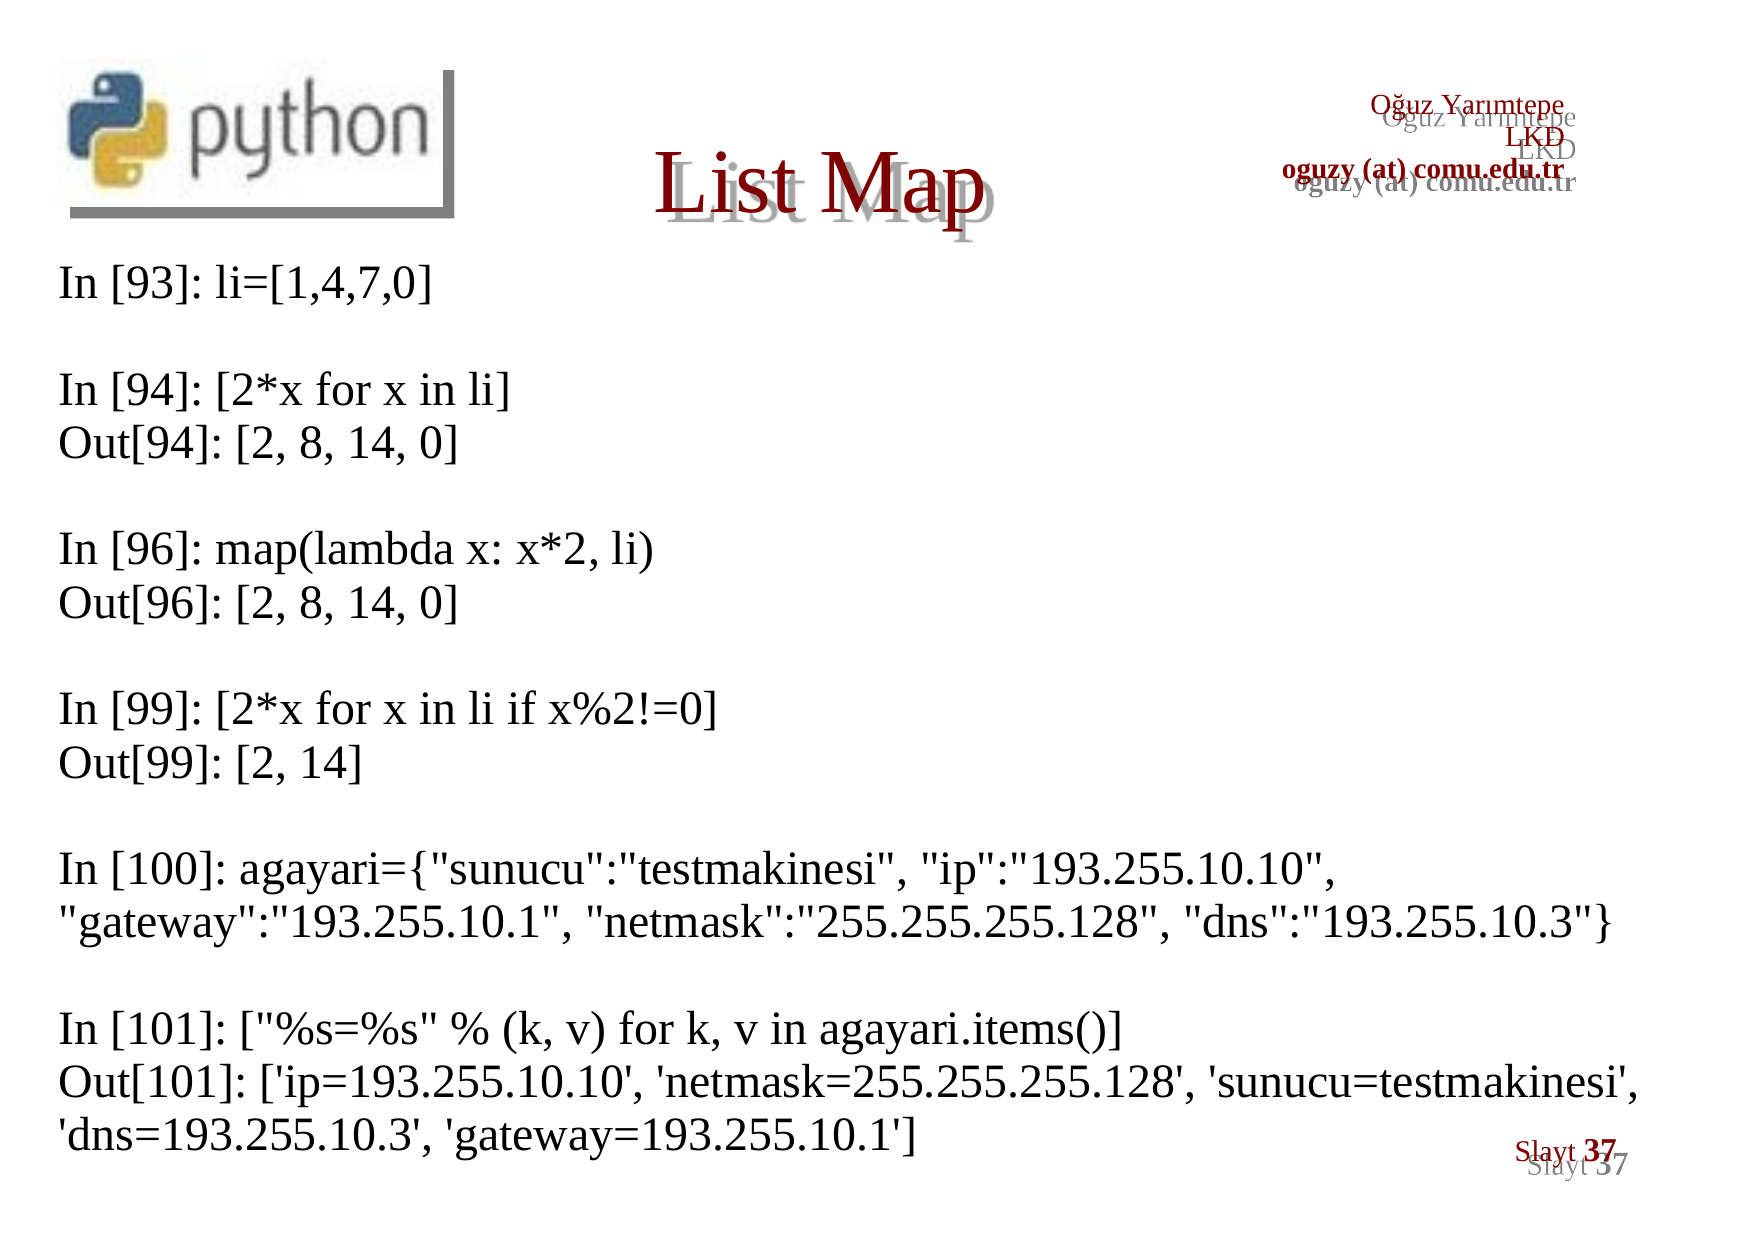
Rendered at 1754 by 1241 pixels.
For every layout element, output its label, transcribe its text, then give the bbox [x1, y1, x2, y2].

subtitle In [93]: li=[1,4,7,0] In [94]: [2*x for x in li] Out[94]: [2, 8, 14, 0] In [96]: map(lambda x: x*2, li) Out[96]: [2, 8, 14, 0] In [99]: [2*x for x in li if x%2!=0] Out[99]: [2, 14] In [100]: agayari={"sunucu":"testmakinesi", "ip":"193.255.10.10", "gateway":"193.255.10.1", "netmask":"255.255.255.128", "dns":"193.255.10.3"} In [101]: ["%s=%s" % (k, v) for k, v in agayari.items()] Out[101]: ['ip=193.255.10.10', 'netmask=255.255.255.128', 'sunucu=testmakinesi', 'dns=193.255.10.3', 'gateway=193.255.10.1'] [59, 206, 1695, 1211]
title List Map [76, 125, 1565, 206]
picture [59, 58, 443, 206]
